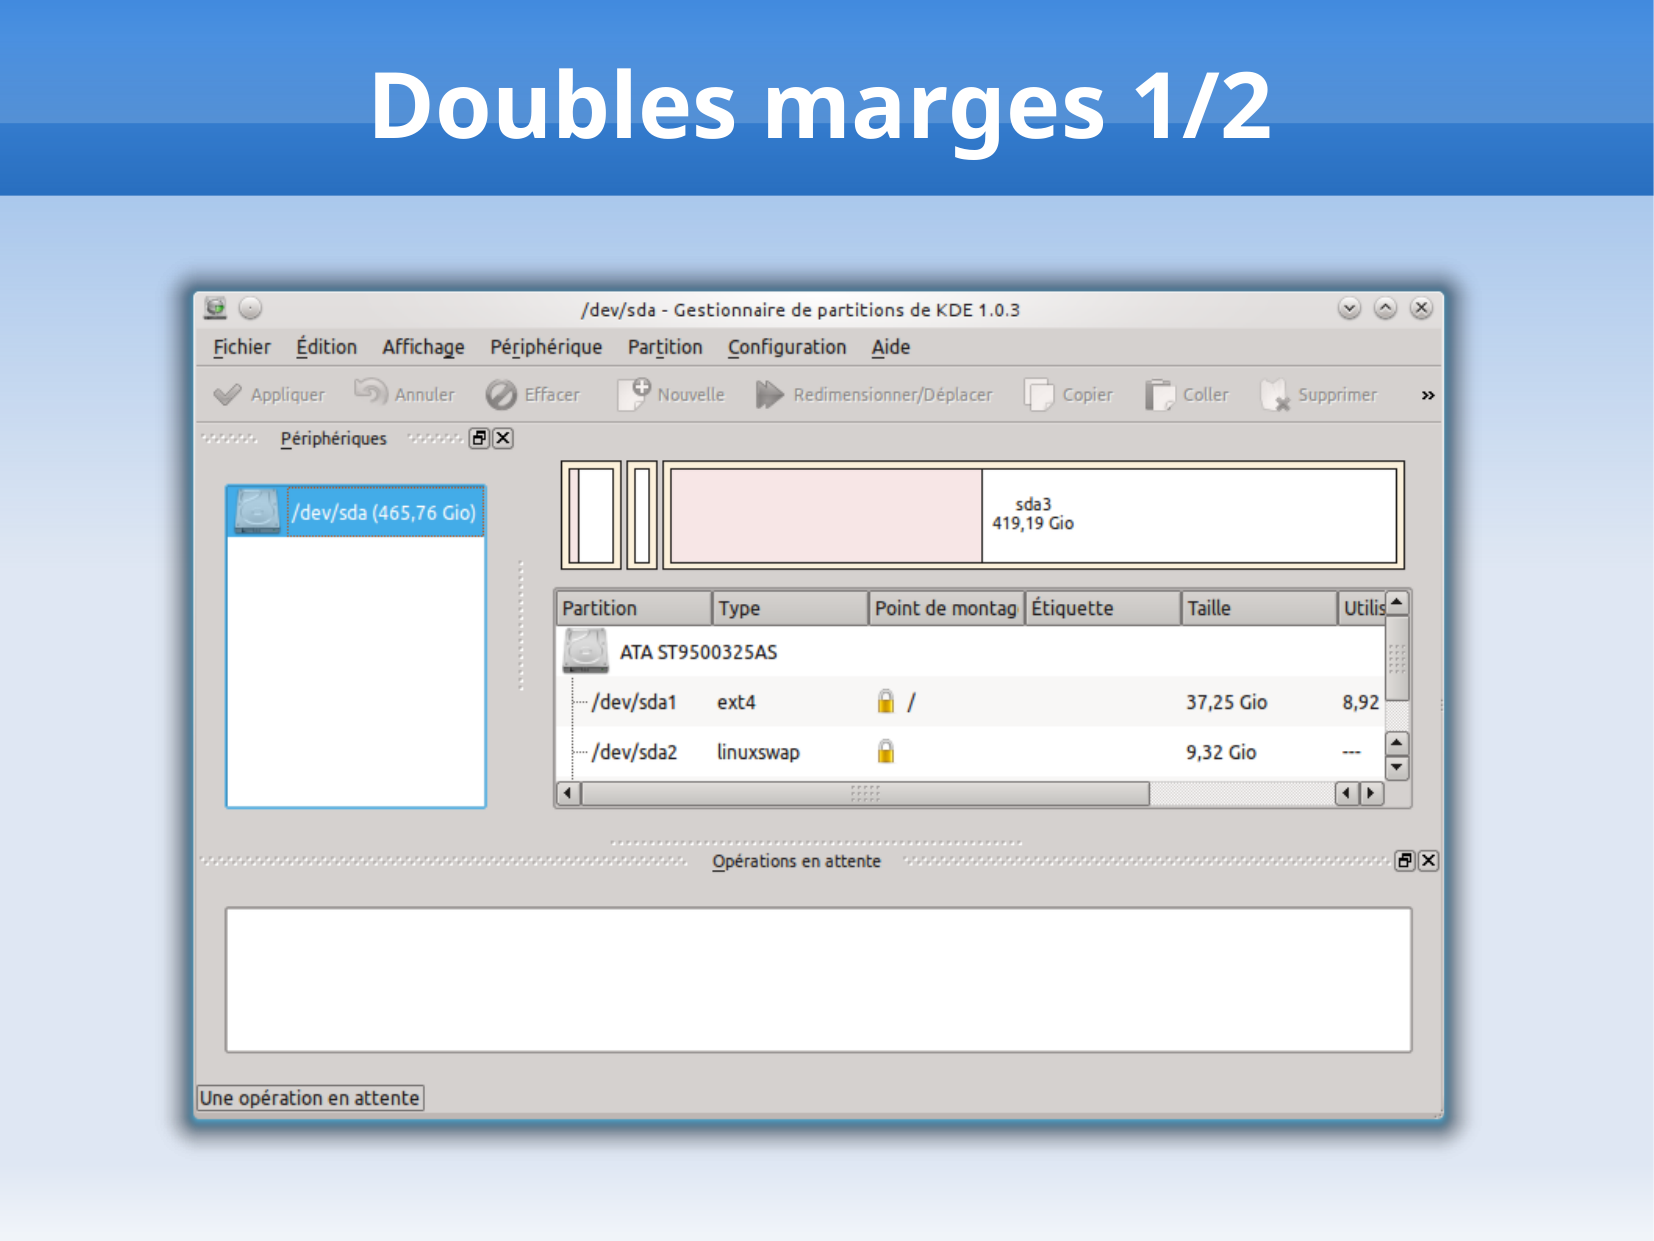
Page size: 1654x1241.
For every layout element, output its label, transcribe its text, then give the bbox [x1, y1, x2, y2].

picture [0, 0, 1654, 1241]
title Doubles marges 1/2 [76, 0, 1565, 208]
